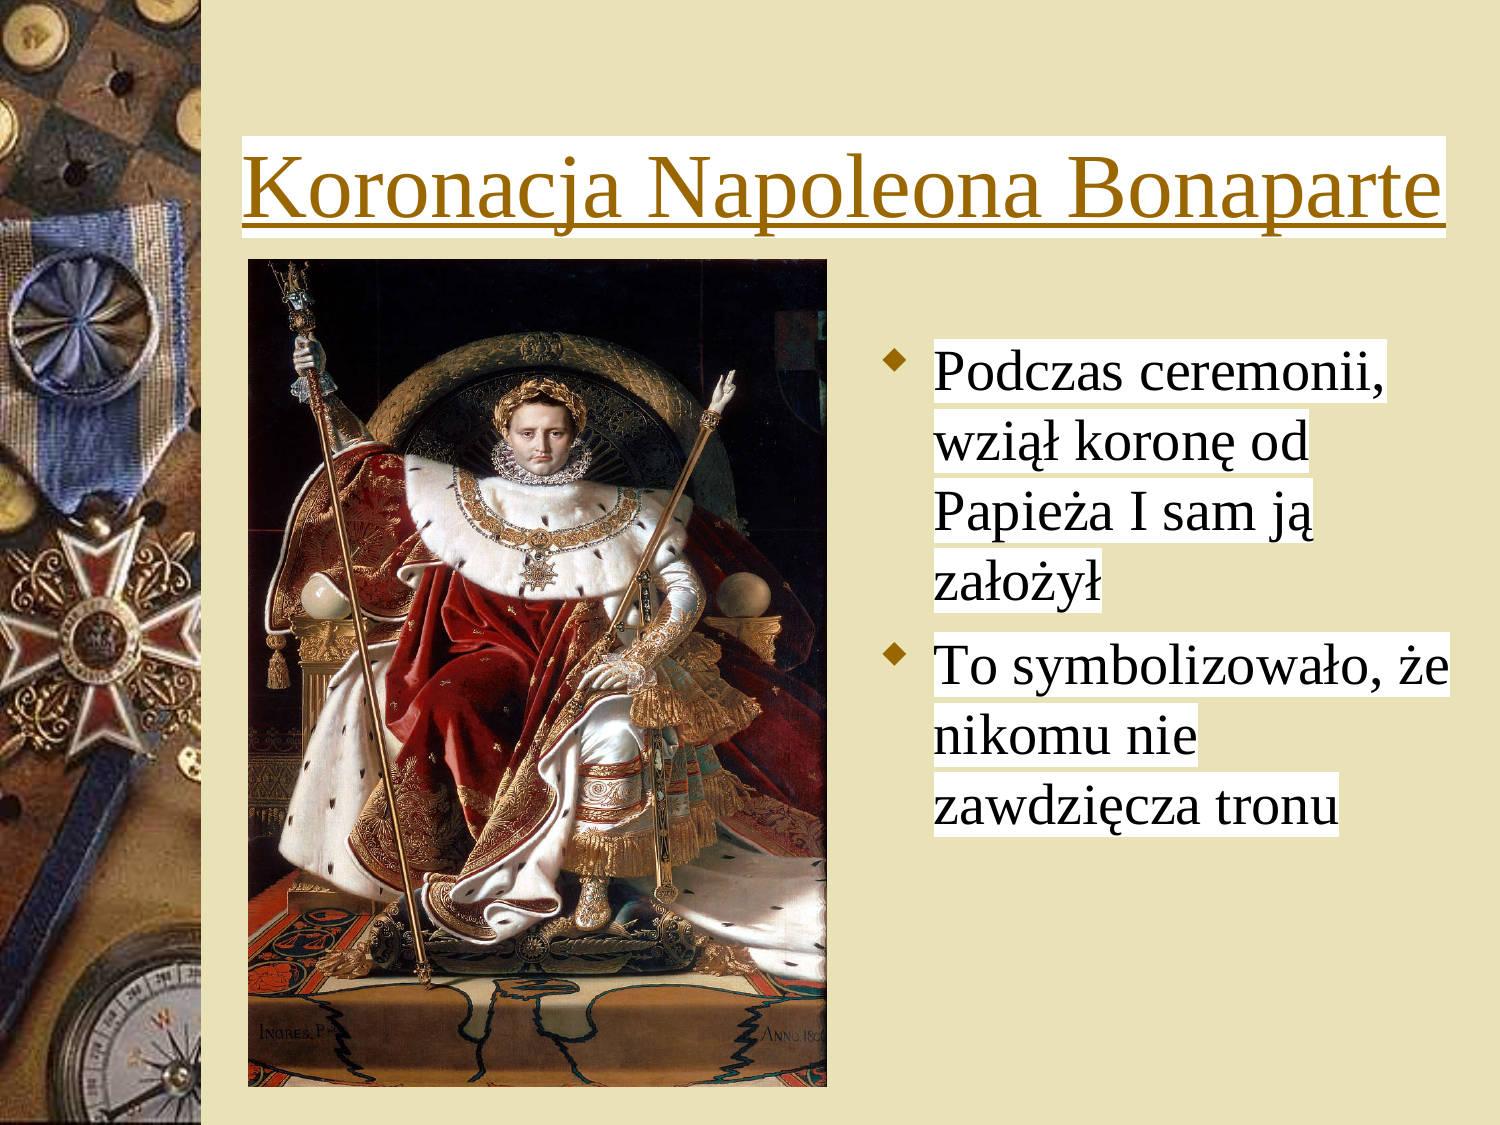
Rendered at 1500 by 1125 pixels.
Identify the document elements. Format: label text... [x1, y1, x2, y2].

title Koronacja Napoleona Bonaparte [224, 87, 1463, 275]
picture [0, 0, 201, 1125]
picture [248, 259, 827, 1087]
list Podczas ceremonii, wziął koronę od Papieża I sam ją założył To symbolizowało, że nikomu nie zawdzięcza tronu [862, 324, 1476, 1000]
